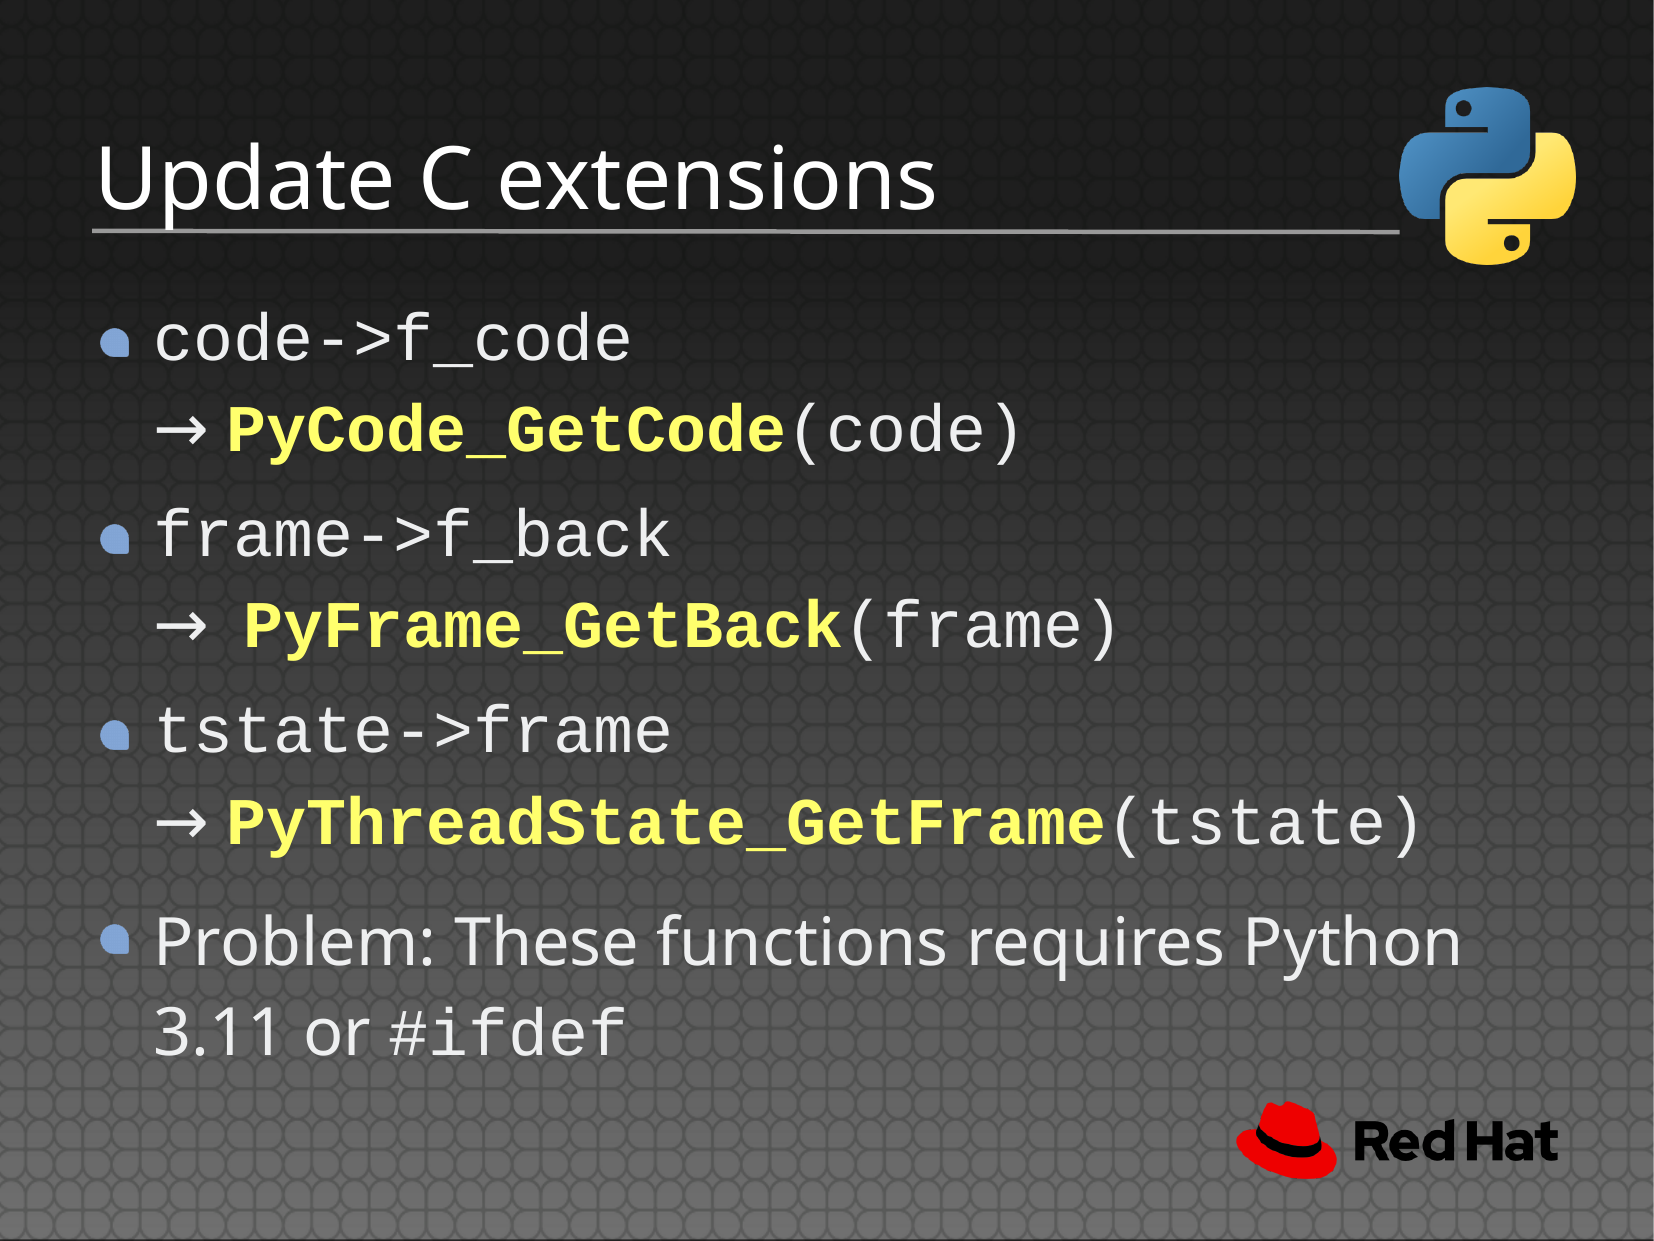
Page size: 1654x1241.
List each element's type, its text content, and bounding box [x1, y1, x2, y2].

title Update C extensions [94, 100, 1426, 251]
list code->f_code → PyCode_GetCode(code) frame->f_back → PyFrame_GetBack(frame) tstate->frame → PyThreadState_GetFrame(tstate) Problem: These functions requires Python 3.11 or #ifdef [82, 304, 1571, 1045]
picture [0, 0, 1654, 1241]
